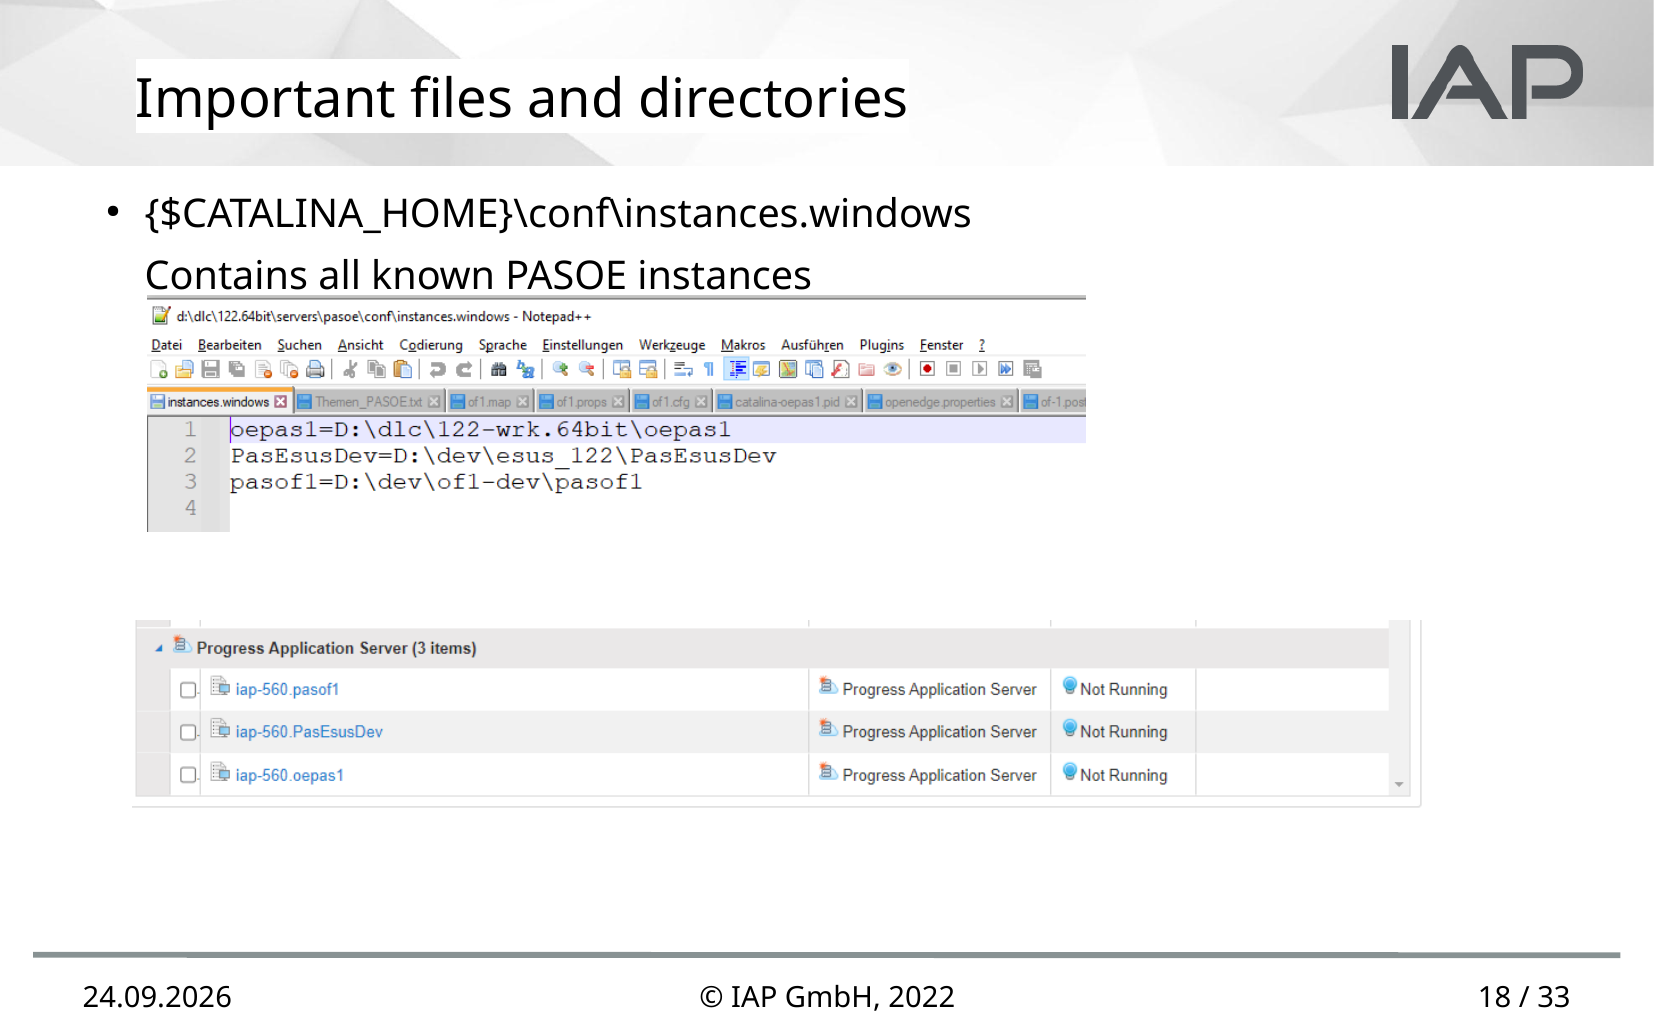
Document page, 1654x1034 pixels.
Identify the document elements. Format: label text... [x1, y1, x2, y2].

title Important files and directories [135, 41, 1264, 152]
list {$CATALINA_HOME}\conf\instances.windows Contains all known PASOE instances [88, 177, 1565, 880]
picture [0, 0, 1654, 166]
picture [147, 295, 1086, 532]
picture [132, 620, 1447, 827]
